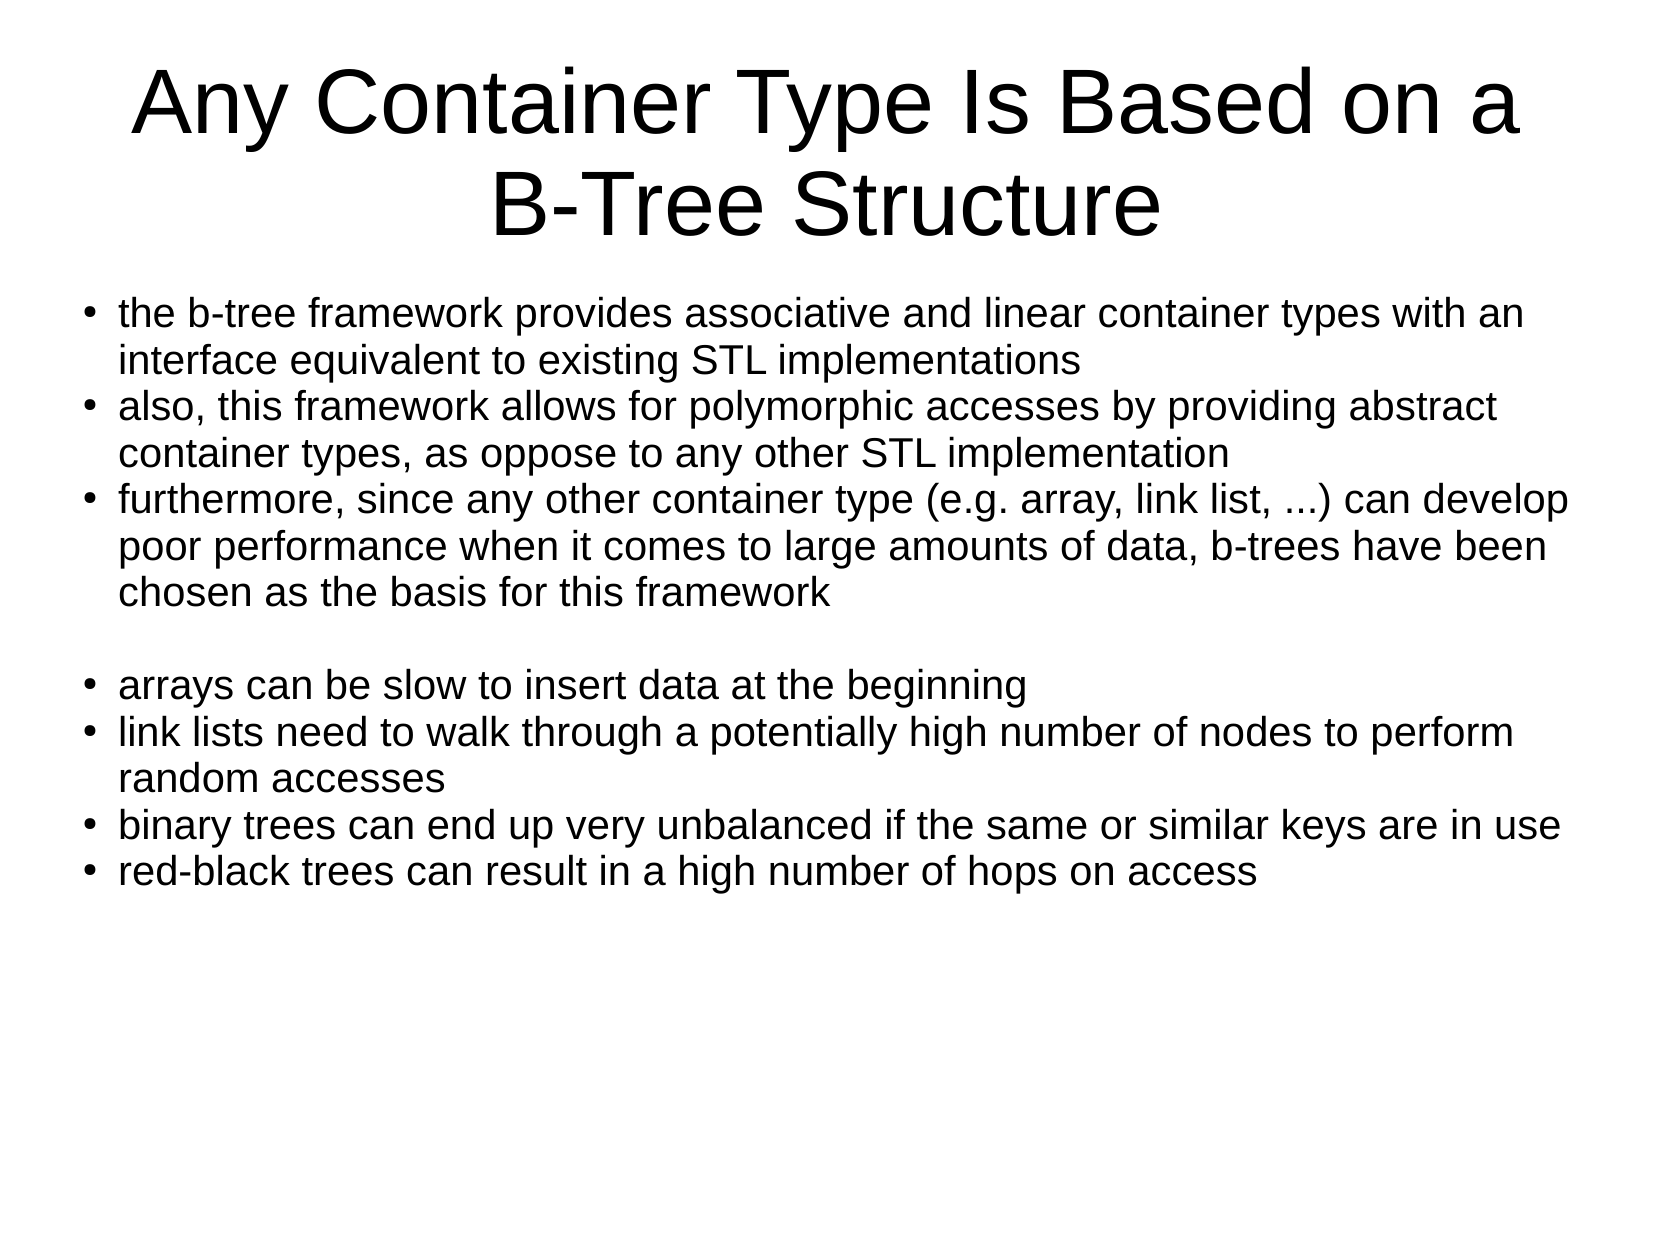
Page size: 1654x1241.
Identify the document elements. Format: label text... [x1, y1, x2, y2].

title Any Container Type Is Based on a B-Tree Structure [82, 49, 1571, 257]
subtitle the b-tree framework provides associative and linear container types with an interface equivalent to existing STL implementations also, this framework allows for polymorphic accesses by providing abstract container types, as oppose to any other STL implementation furthermore, since any other container type (e.g. array, link list, ...) can develop poor performance when it comes to large amounts of data, b-trees have been chosen as the basis for this framework arrays can be slow to insert data at the beginning link lists need to walk through a potentially high number of nodes to perform random accesses binary trees can end up very unbalanced if the same or similar keys are in use red-black trees can result in a high number of hops on access [82, 290, 1571, 1010]
